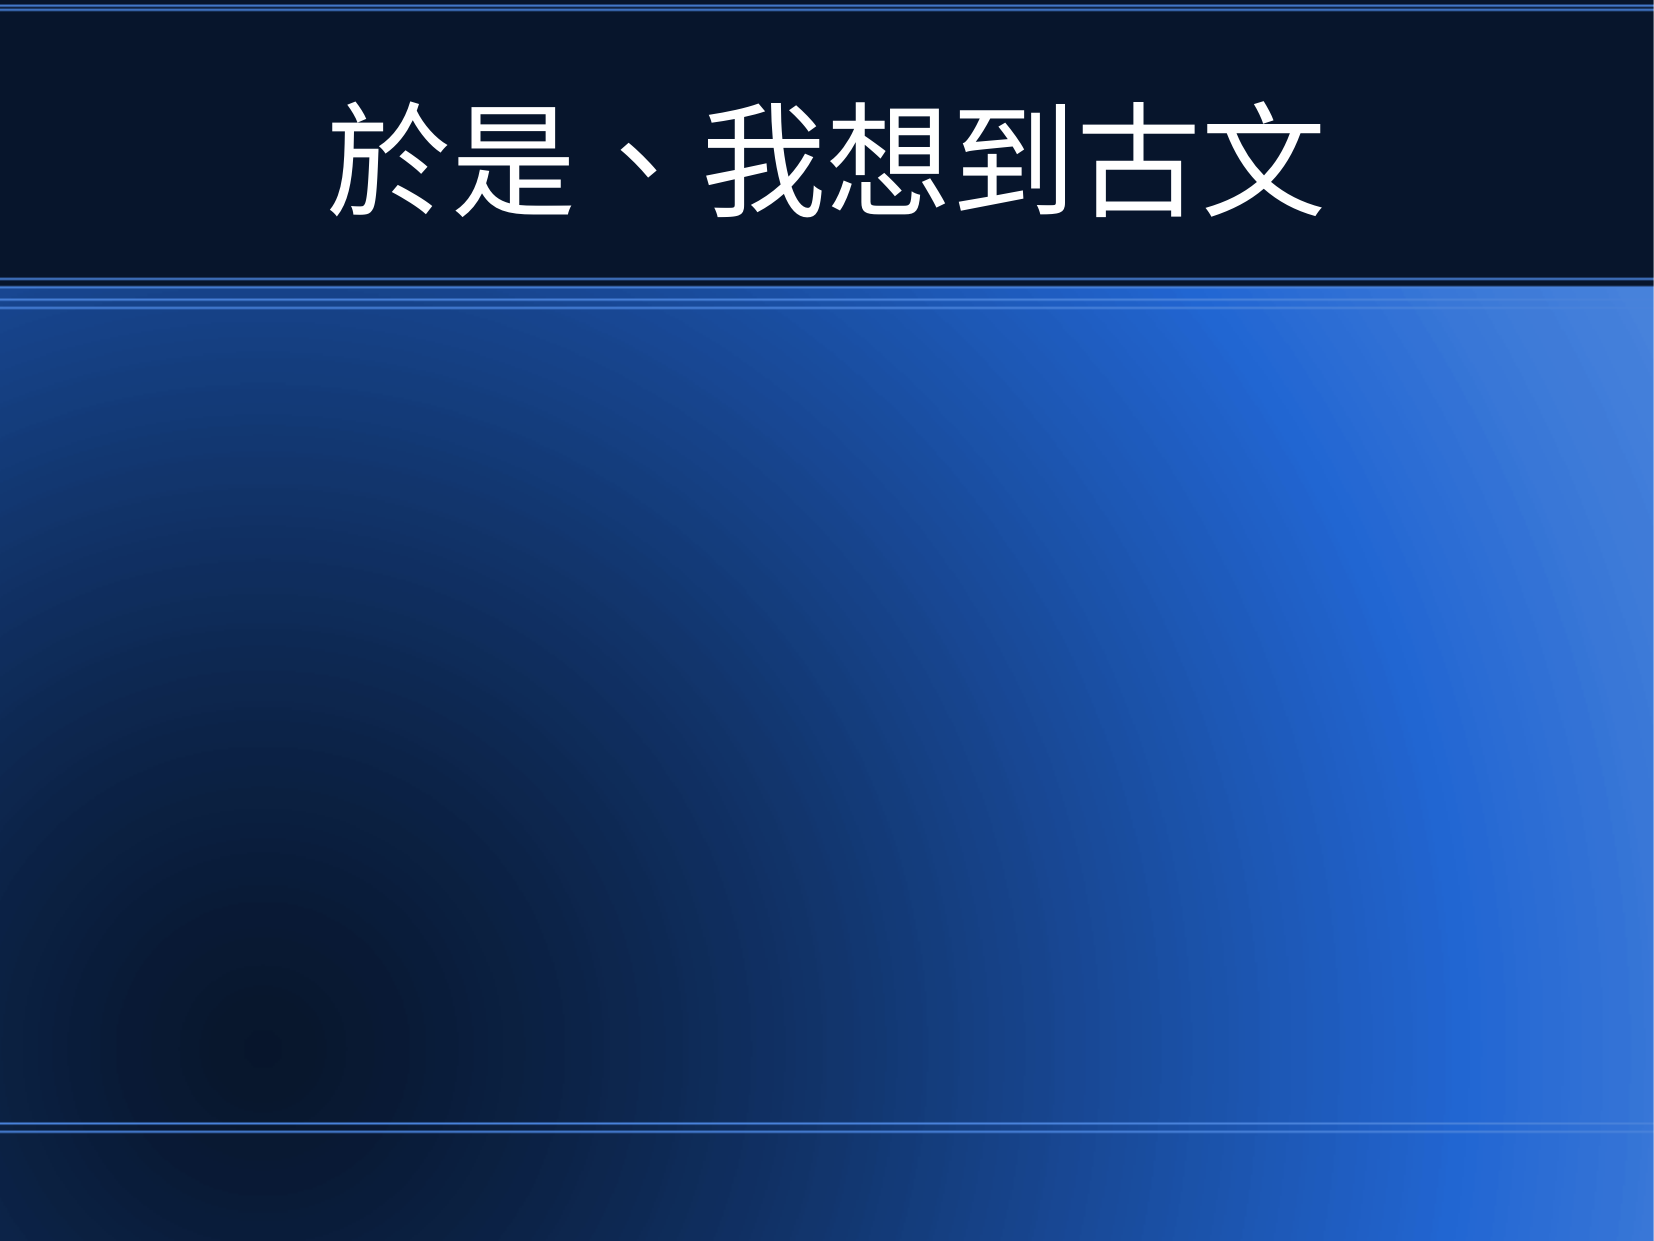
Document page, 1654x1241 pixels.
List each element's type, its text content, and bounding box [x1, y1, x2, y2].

picture [0, 0, 1654, 1241]
title 於是、我想到古文 [82, 49, 1571, 257]
